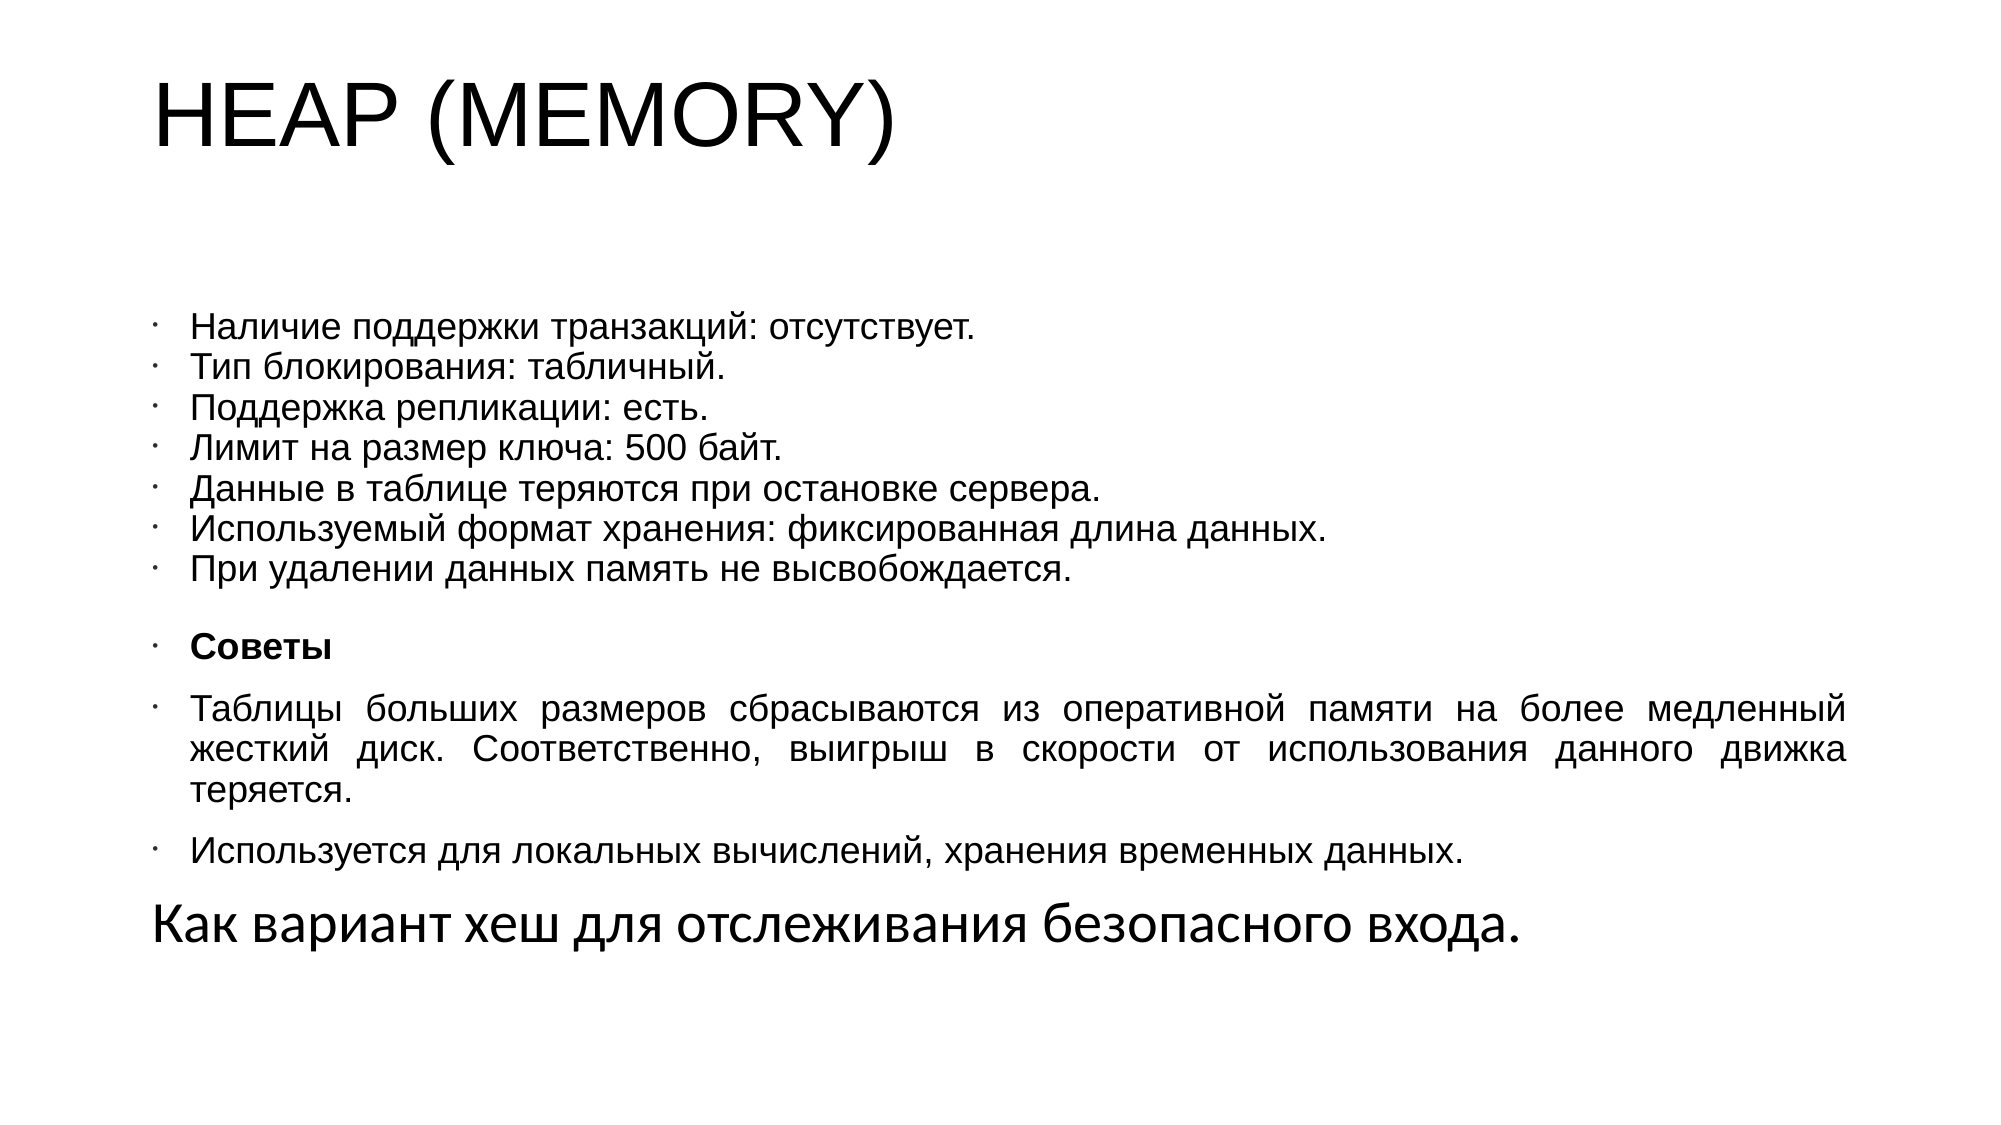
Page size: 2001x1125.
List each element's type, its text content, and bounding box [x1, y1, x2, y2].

list Наличие поддержки транзакций: отсутствует. Тип блокирования: табличный. Поддержка репликации: есть. Лимит на размер ключа: 500 байт. Данные в таблице теряются при остановке сервера. Используемый формат хранения: фиксированная длина данных. При удалении данных память не высвобождается. Советы Таблицы больших размеров сбрасываются из оперативной памяти на более медленный жесткий диск. Соответственно, выигрыш в скорости от использования данного движка теряется. Используется для локальных вычислений, хранения временных данных. Как вариант хеш для отслеживания безопасного входа. [137, 299, 1863, 1014]
title HEAP (MEMORY) [137, 59, 1863, 278]
